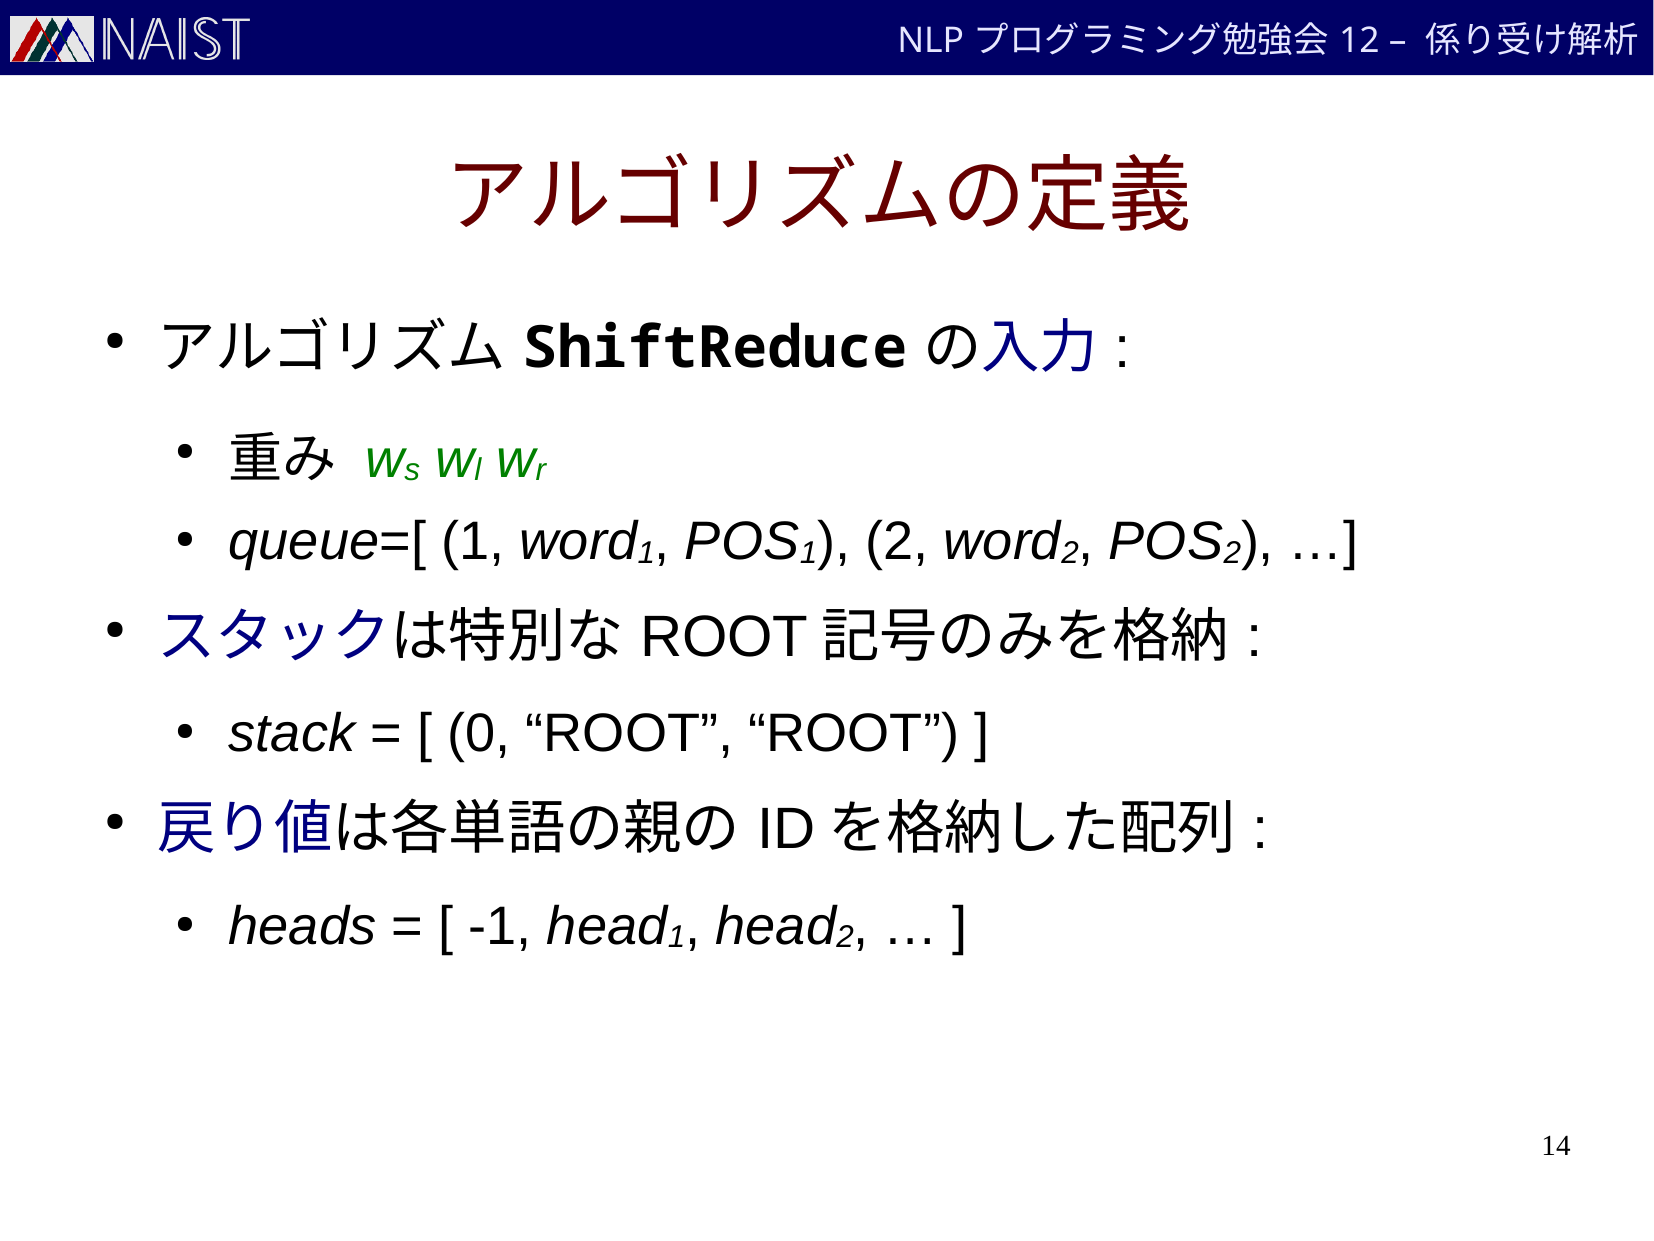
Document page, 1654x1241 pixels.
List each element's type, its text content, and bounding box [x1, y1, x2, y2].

title アルゴリズムの定義 [75, 92, 1564, 285]
picture [102, 17, 251, 60]
list アルゴリズムShiftReduceの入力: 重み ws wl wr queue=[ (1, word1, POS1), (2, word2, POS2), …] スタックは特別なROOT記号のみを格納: stack = [ (0, “ROOT”, “ROOT”) ] 戻り値は各単語の親のIDを格納した配列: heads = [ -1, head1, head2, … ] [86, 300, 1576, 1119]
picture [10, 16, 94, 62]
